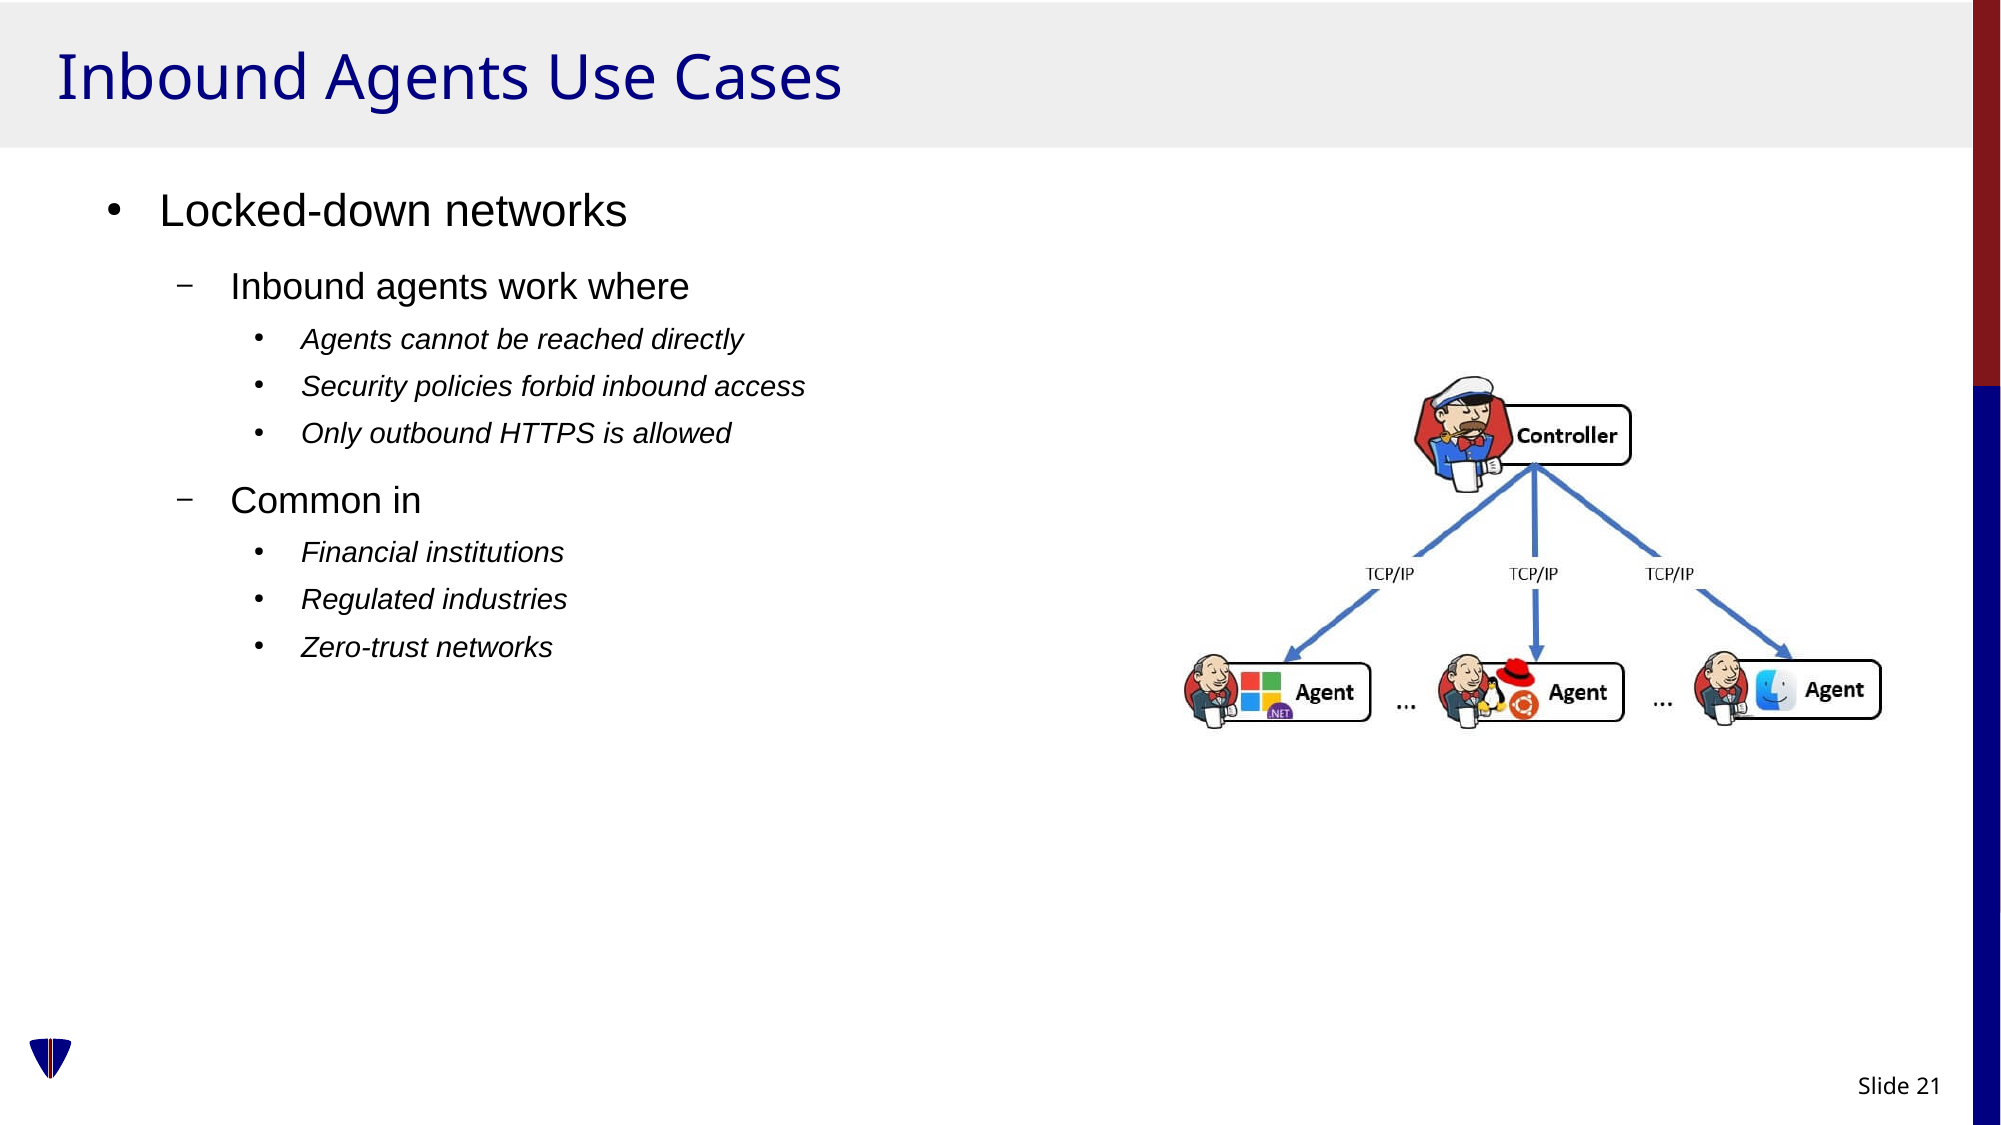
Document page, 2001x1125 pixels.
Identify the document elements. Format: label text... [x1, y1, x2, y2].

list Locked-down networks Inbound agents work where Agents cannot be reached directly Security policies forbid inbound access Only outbound HTTPS is allowed Common in Financial institutions Regulated industries Zero-trust networks [88, 177, 1123, 1034]
picture [1122, 340, 1941, 798]
title Inbound Agents Use Cases [0, 2, 1973, 148]
